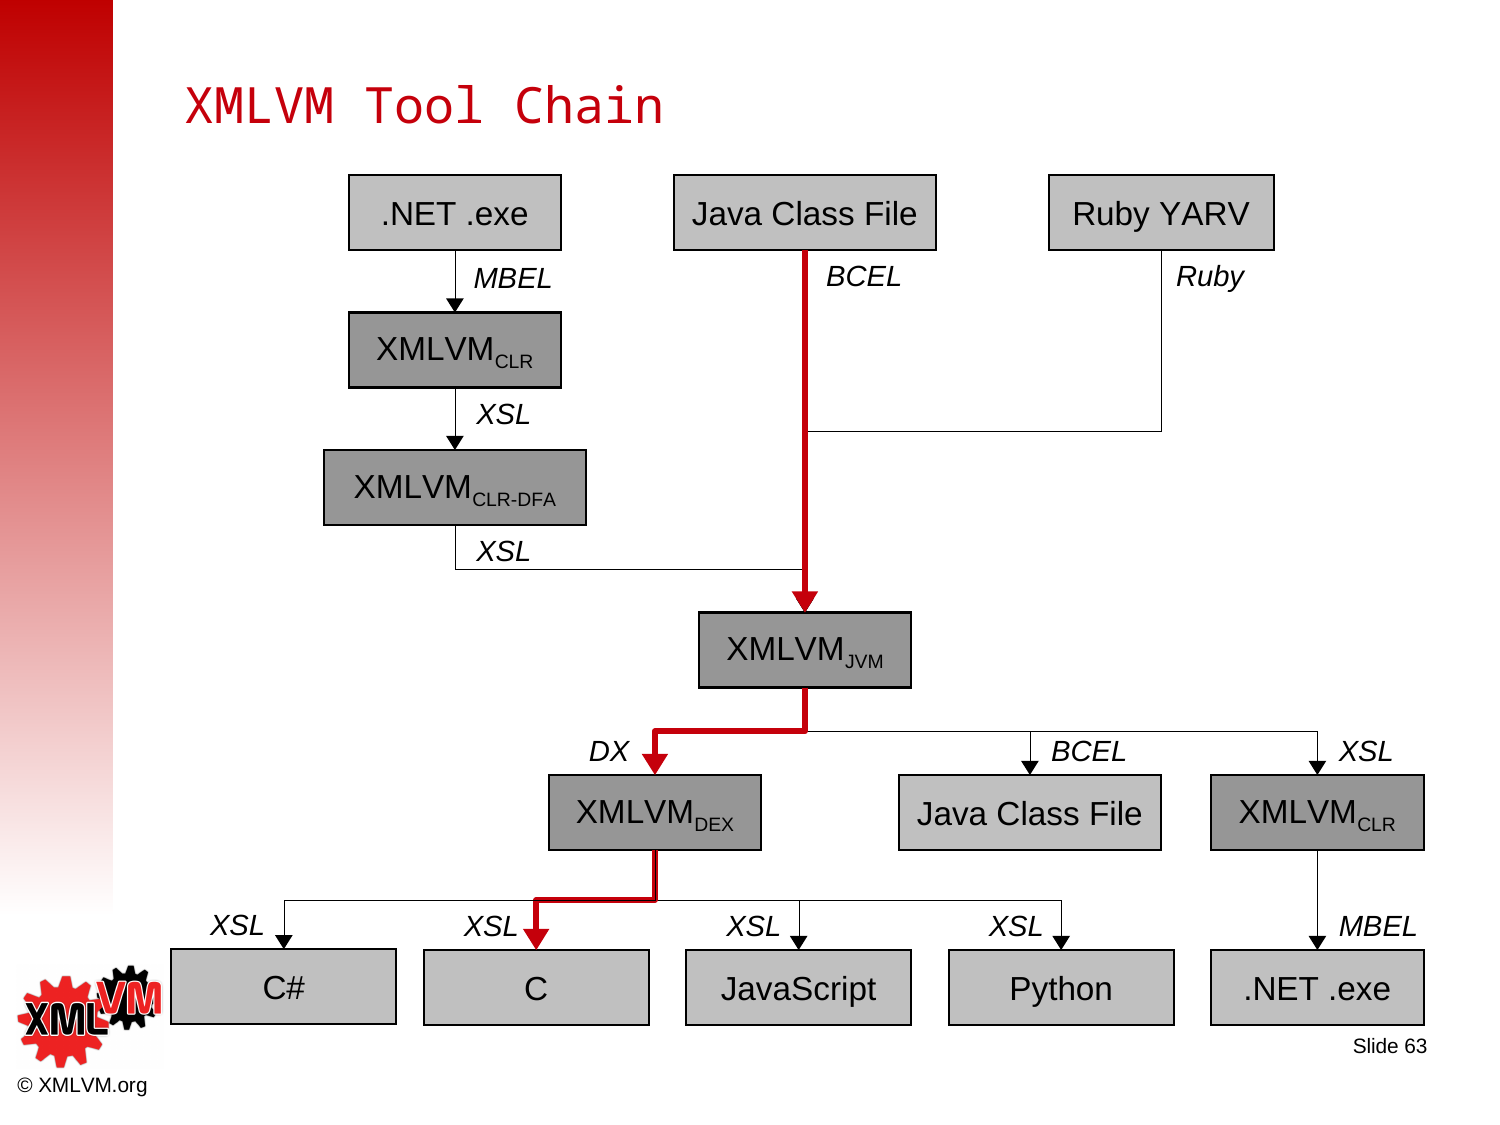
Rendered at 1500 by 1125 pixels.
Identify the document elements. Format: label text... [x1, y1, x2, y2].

text_box Java Class File [898, 774, 1162, 850]
picture [16, 964, 164, 1069]
text_box XMLVMCLR [1211, 774, 1424, 850]
text_box XSL [973, 901, 1059, 951]
text_box BCEL [811, 249, 918, 301]
text_box Ruby [1161, 249, 1260, 301]
text_box C# [171, 949, 397, 1025]
text_box XSL [461, 387, 547, 438]
text_box .NET .exe [348, 174, 562, 250]
text_box JavaScript [686, 950, 912, 1026]
text_box Java Class File [673, 174, 937, 250]
text_box Python [948, 950, 1174, 1026]
text_box MBEL [1323, 899, 1434, 951]
text_box XMLVMCLR [348, 312, 562, 388]
text_box XMLVMCLR-DFA [323, 450, 587, 526]
text_box XSL [195, 898, 281, 949]
text_box MBEL [458, 251, 568, 303]
text_box XSL [711, 901, 797, 951]
text_box XSL [461, 524, 547, 576]
text_box XSL [1323, 724, 1409, 776]
text_box BCEL [1036, 724, 1143, 731]
text_box C [423, 950, 649, 1026]
text_box DX [574, 724, 645, 774]
text_box .NET .exe [1211, 950, 1424, 1026]
text_box XMLVMDEX [548, 774, 762, 850]
text_box Ruby YARV [1048, 174, 1274, 250]
text_box XSL [448, 901, 534, 951]
title XMLVM Tool Chain [170, 67, 1447, 207]
text_box BCEL [1036, 732, 1143, 776]
text_box XMLVMJVM [698, 612, 912, 688]
